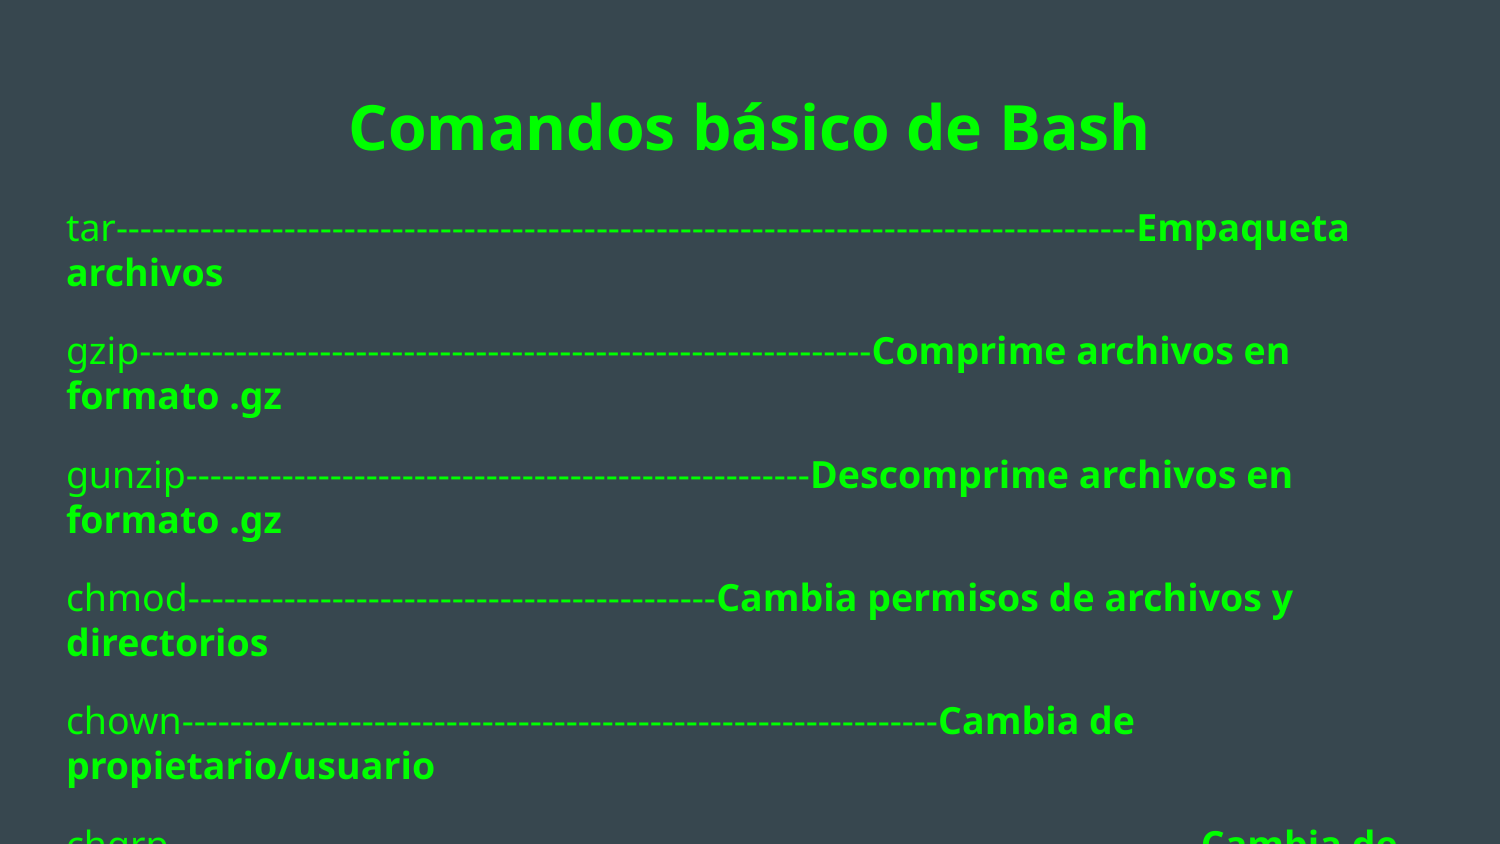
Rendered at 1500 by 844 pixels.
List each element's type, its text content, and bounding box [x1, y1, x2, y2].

list tar-------------------------------------------------------------------------------------Empaqueta archivos gzip-------------------------------------------------------------Comprime archivos en formato .gz gunzip----------------------------------------------------Descomprime archivos en formato .gz chmod--------------------------------------------Cambia permisos de archivos y directorios chown---------------------------------------------------------------Cambia de propietario/usuario chgrp--------------------------------------------------------------------------------------Cambia de grupo nano-----------------------------------------------------------------------------------Abre el editor nano [51, 189, 1449, 813]
title Comandos básico de Bash [51, 72, 1449, 167]
